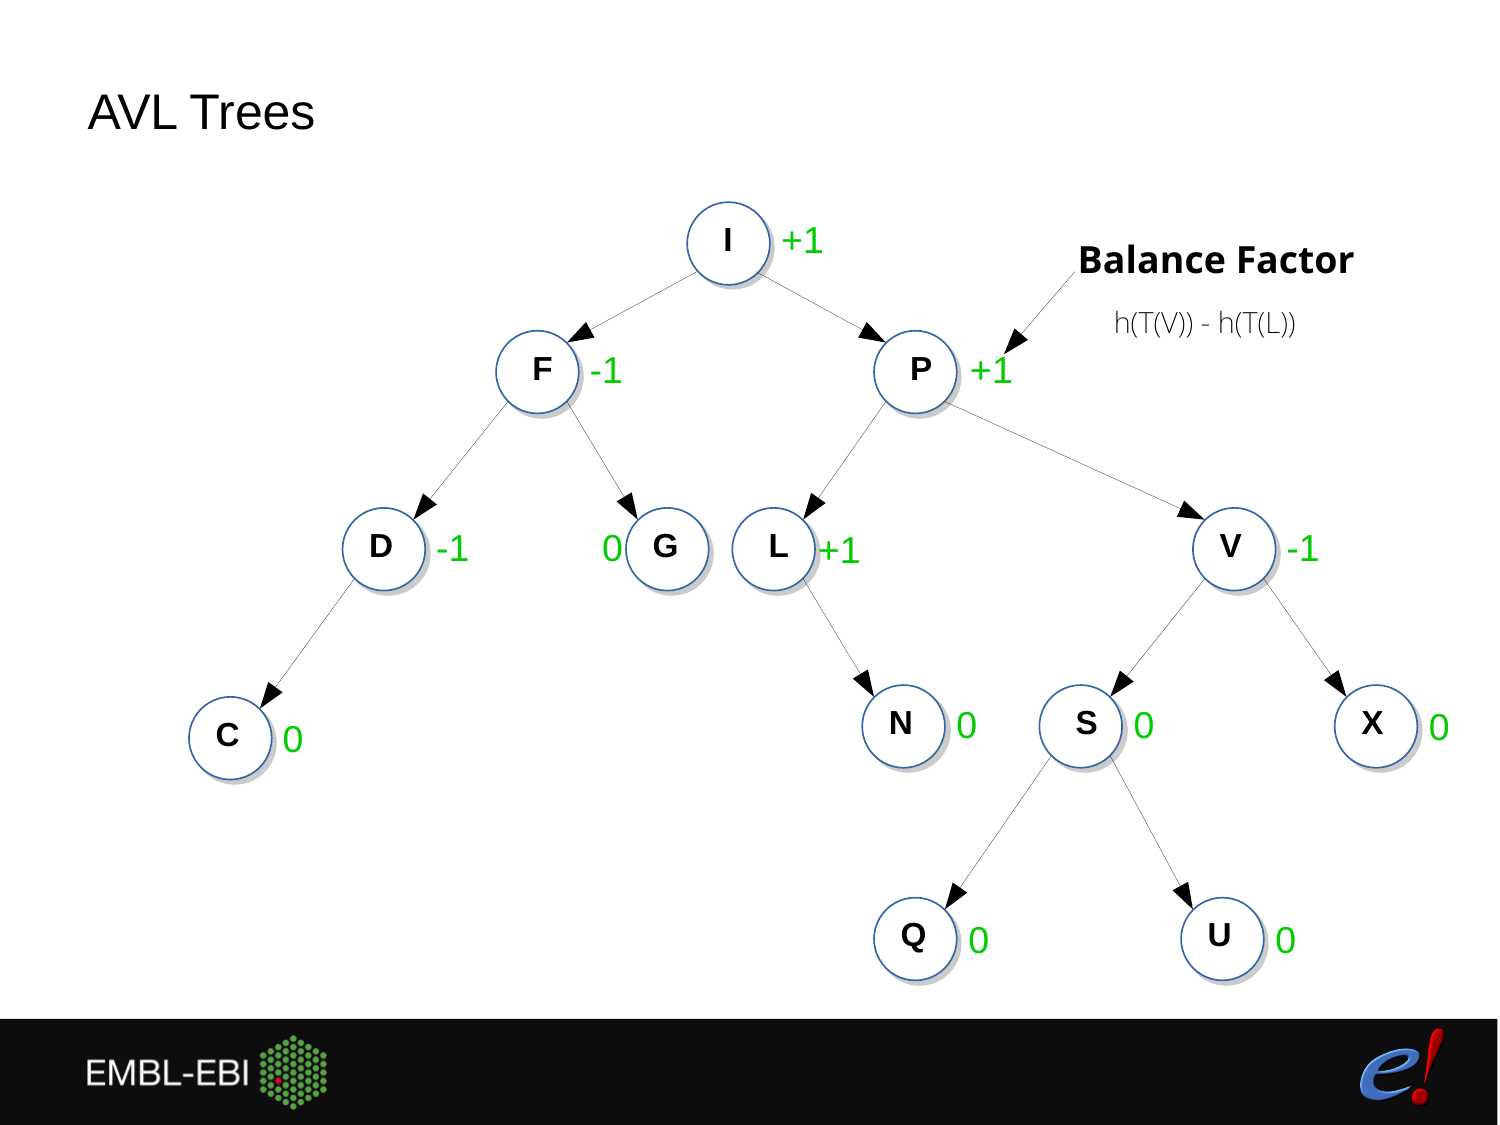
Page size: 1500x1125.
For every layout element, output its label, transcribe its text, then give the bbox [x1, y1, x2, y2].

text_box -1 [421, 519, 485, 577]
text_box 0 [953, 911, 1004, 969]
text_box U [1192, 909, 1243, 962]
text_box [1334, 685, 1414, 768]
text_box [188, 696, 267, 780]
text_box [874, 897, 953, 981]
text_box G [638, 519, 688, 572]
text_box [862, 685, 941, 768]
text_box [342, 507, 421, 591]
text_box C [200, 708, 251, 761]
text_box N [874, 696, 924, 749]
text_box Balance Factor [1062, 226, 1349, 287]
text_box 0 [267, 710, 319, 768]
text_box Q [885, 909, 936, 962]
text_box 0 [1414, 699, 1465, 756]
text_box D [354, 519, 404, 572]
text_box [636, 507, 709, 591]
text_box [496, 330, 574, 414]
text_box V [1204, 519, 1255, 572]
text_box 0 [1260, 911, 1312, 969]
text_box +1 [955, 342, 1028, 400]
text_box h(T(V)) - h(T(L)) [1098, 295, 1312, 345]
text_box +1 [766, 212, 839, 270]
text_box -1 [1271, 519, 1335, 577]
text_box +1 [803, 521, 876, 579]
text_box [874, 330, 955, 414]
text_box I [708, 213, 746, 266]
text_box 0 [587, 519, 638, 577]
picture [87, 1035, 327, 1110]
text_box [1181, 897, 1260, 981]
text_box [732, 507, 803, 591]
text_box [1039, 685, 1118, 768]
text_box S [1060, 696, 1111, 749]
text_box F [517, 342, 567, 395]
text_box L [753, 519, 804, 572]
text_box X [1346, 696, 1396, 749]
text_box 0 [941, 696, 993, 754]
text_box P [895, 342, 945, 395]
text_box 0 [1118, 696, 1170, 754]
text_box -1 [574, 342, 638, 400]
picture [1357, 1026, 1448, 1112]
text_box [687, 202, 766, 285]
title AVL Trees [87, 50, 1425, 175]
text_box [1192, 507, 1271, 591]
